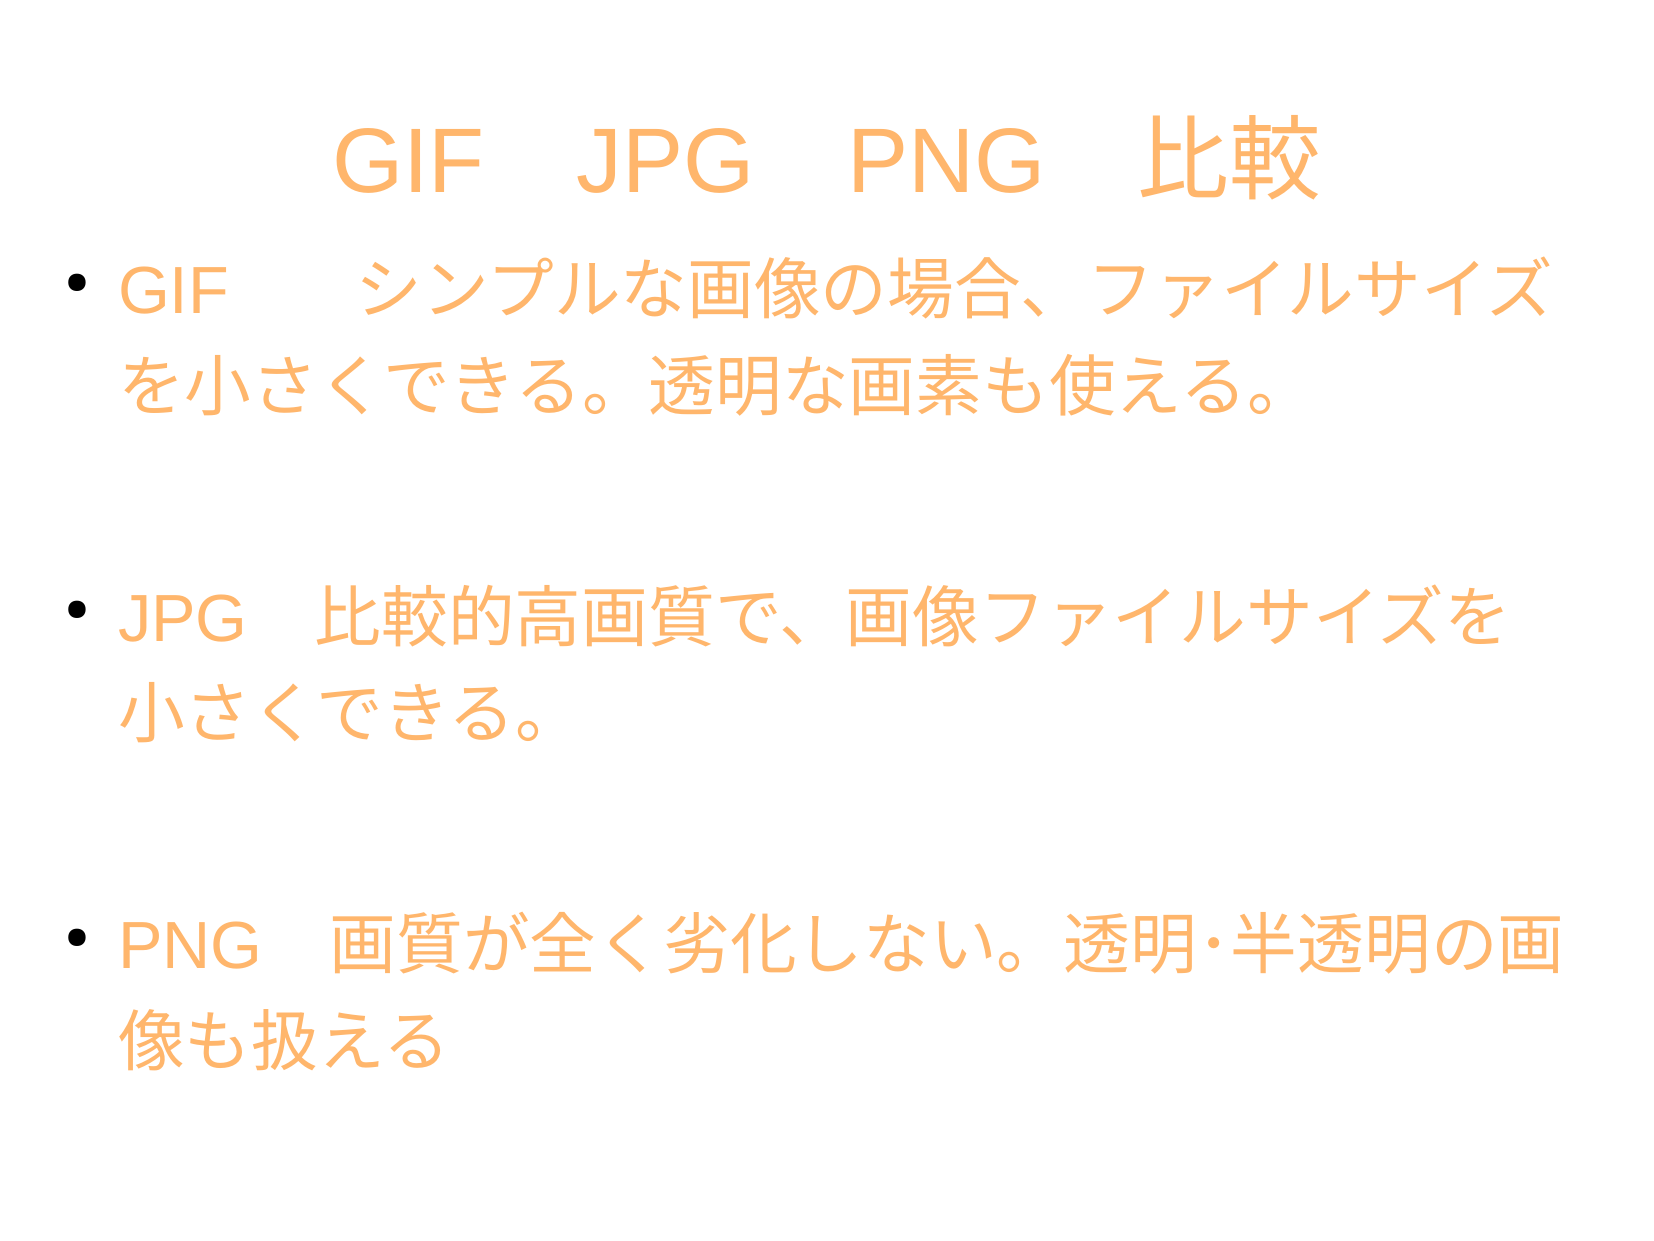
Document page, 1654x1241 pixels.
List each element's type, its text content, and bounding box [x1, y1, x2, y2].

title GIF JPG PNG 比較 [82, 49, 1571, 236]
list GIF シンプルな画像の場合、ファイルサイズを小さくできる。透明な画素も使える。 JPG 比較的高画質で、画像ファイルサイズを小さくできる。 PNG 画質が全く劣化しない。透明･半透明の画像も扱える [47, 236, 1571, 1099]
